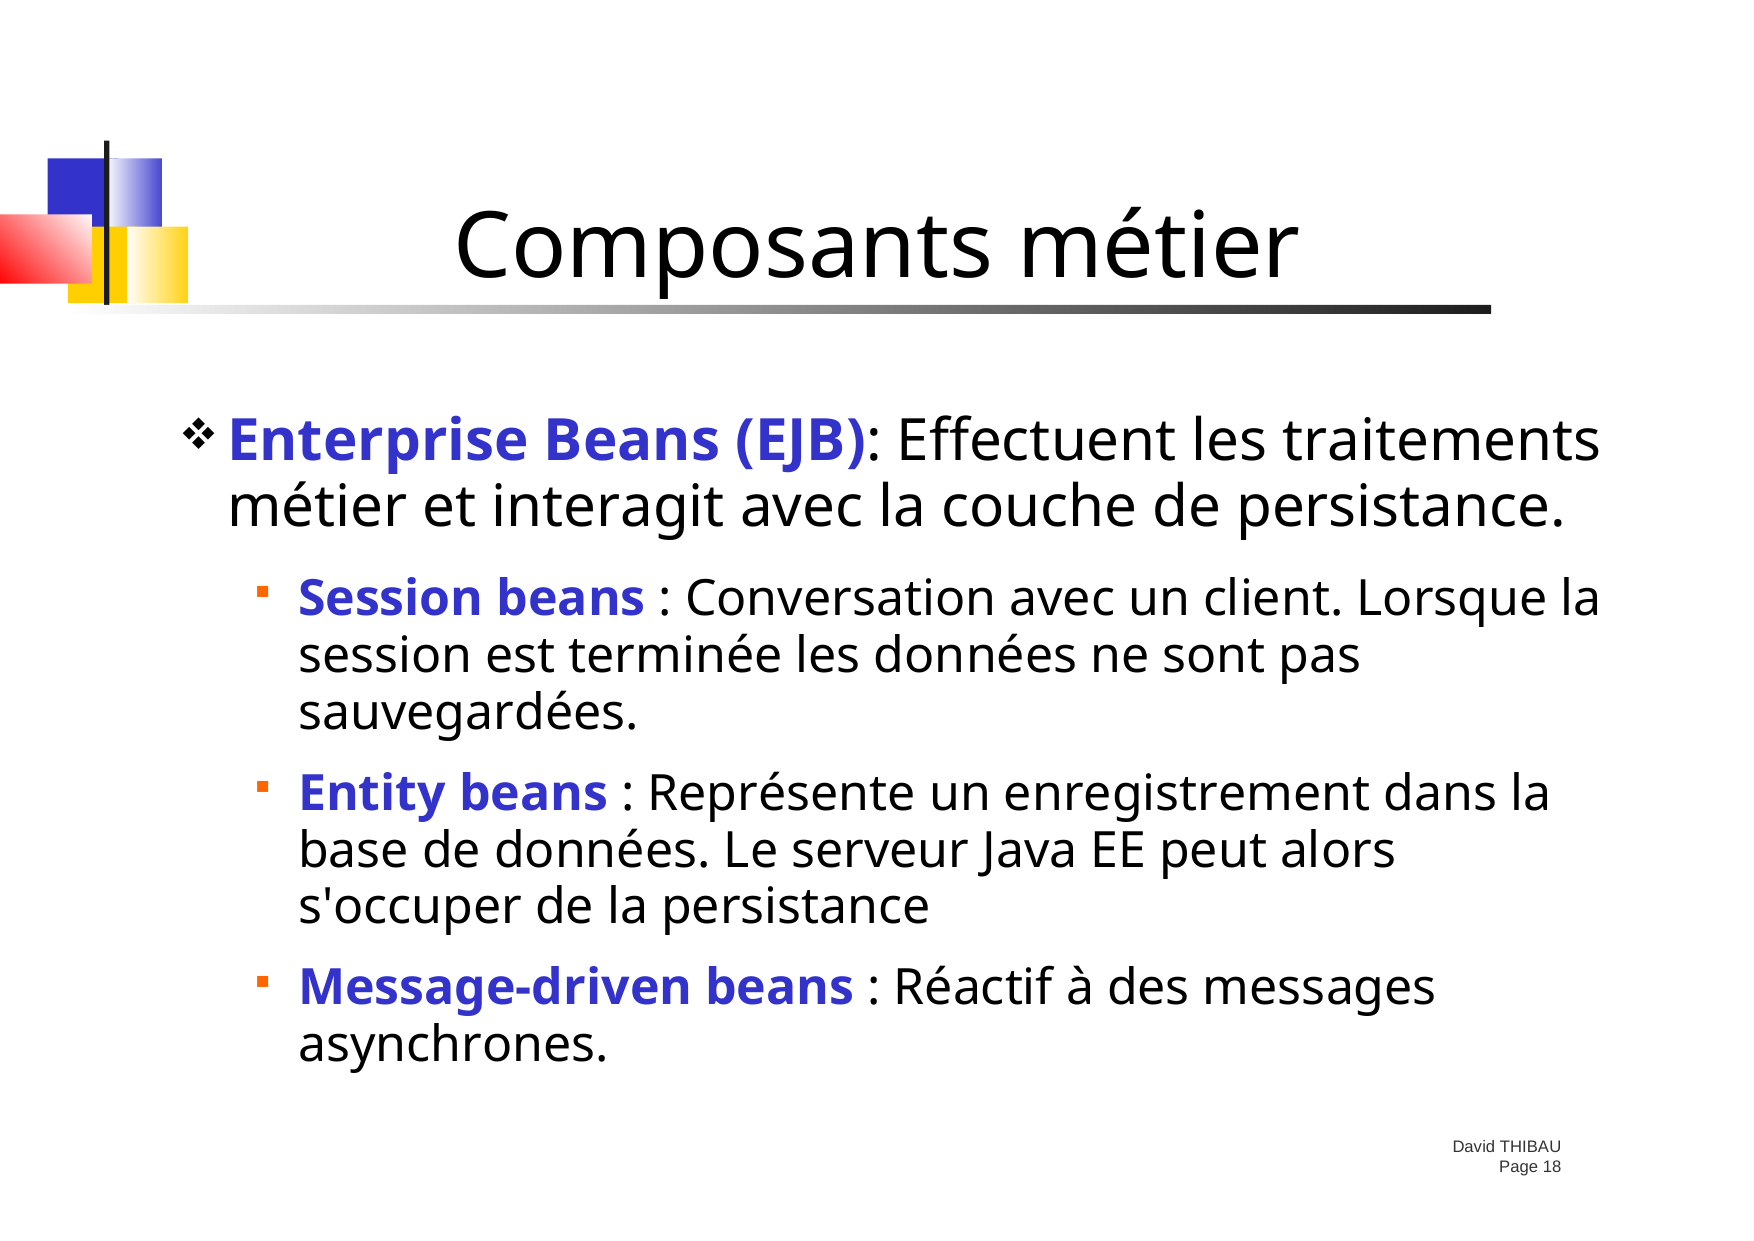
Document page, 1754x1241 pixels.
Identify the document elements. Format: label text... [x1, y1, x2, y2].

title Composants métier [179, 152, 1577, 341]
list Enterprise Beans (EJB): Effectuent les traitements métier et interagit avec la couche de persistance. Session beans : Conversation avec un client. Lorsque la session est terminée les données ne sont pas sauvegardées. Entity beans : Représente un enregistrement dans la base de données. Le serveur Java EE peut alors s'occuper de la persistance Message-driven beans : Réactif à des messages asynchrones. [161, 407, 1627, 1144]
